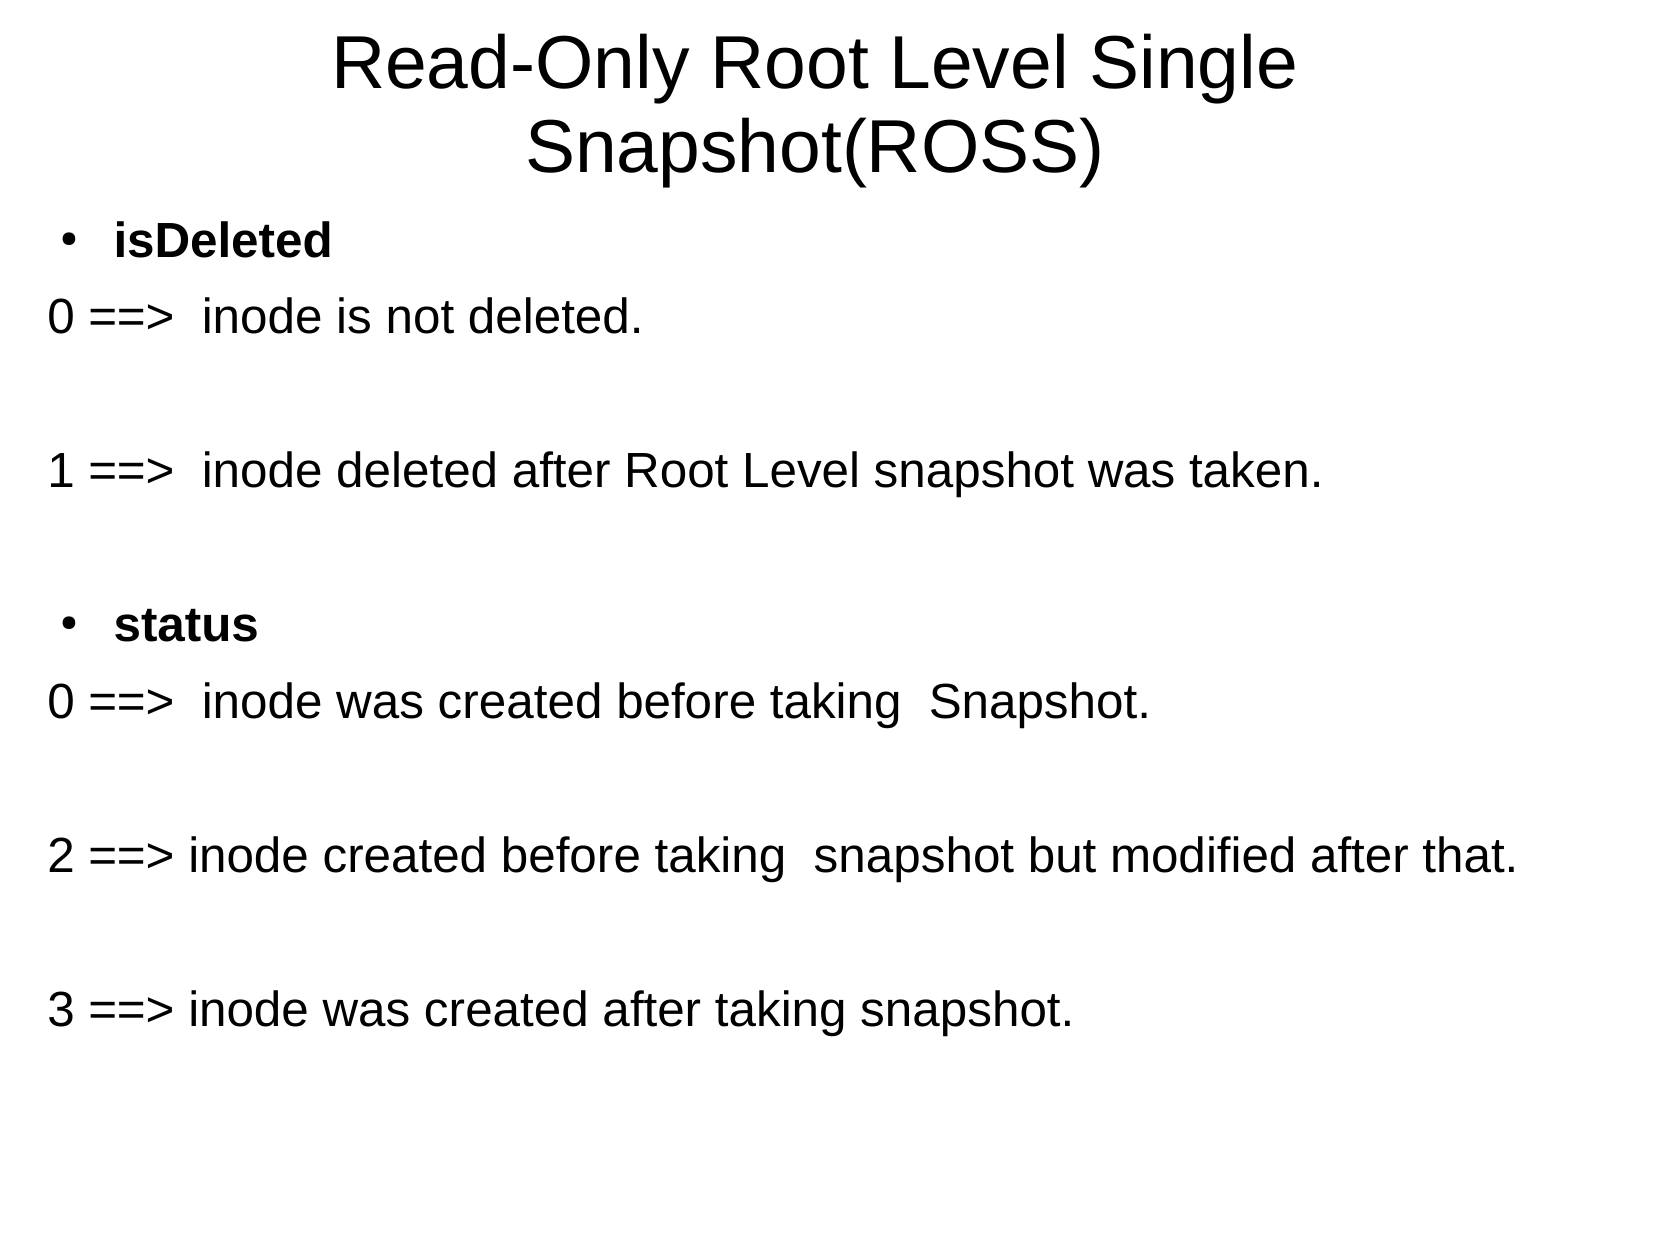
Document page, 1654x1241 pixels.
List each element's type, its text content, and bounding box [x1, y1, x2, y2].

list isDeleted 0 ==> inode is not deleted. 1 ==> inode deleted after Root Level snapshot was taken. status 0 ==> inode was created before taking Snapshot. 2 ==> inode created before taking snapshot but modified after that. 3 ==> inode was created after taking snapshot. [47, 212, 1536, 1099]
title Read-Only Root Level Single Snapshot(ROSS) [70, 20, 1560, 189]
